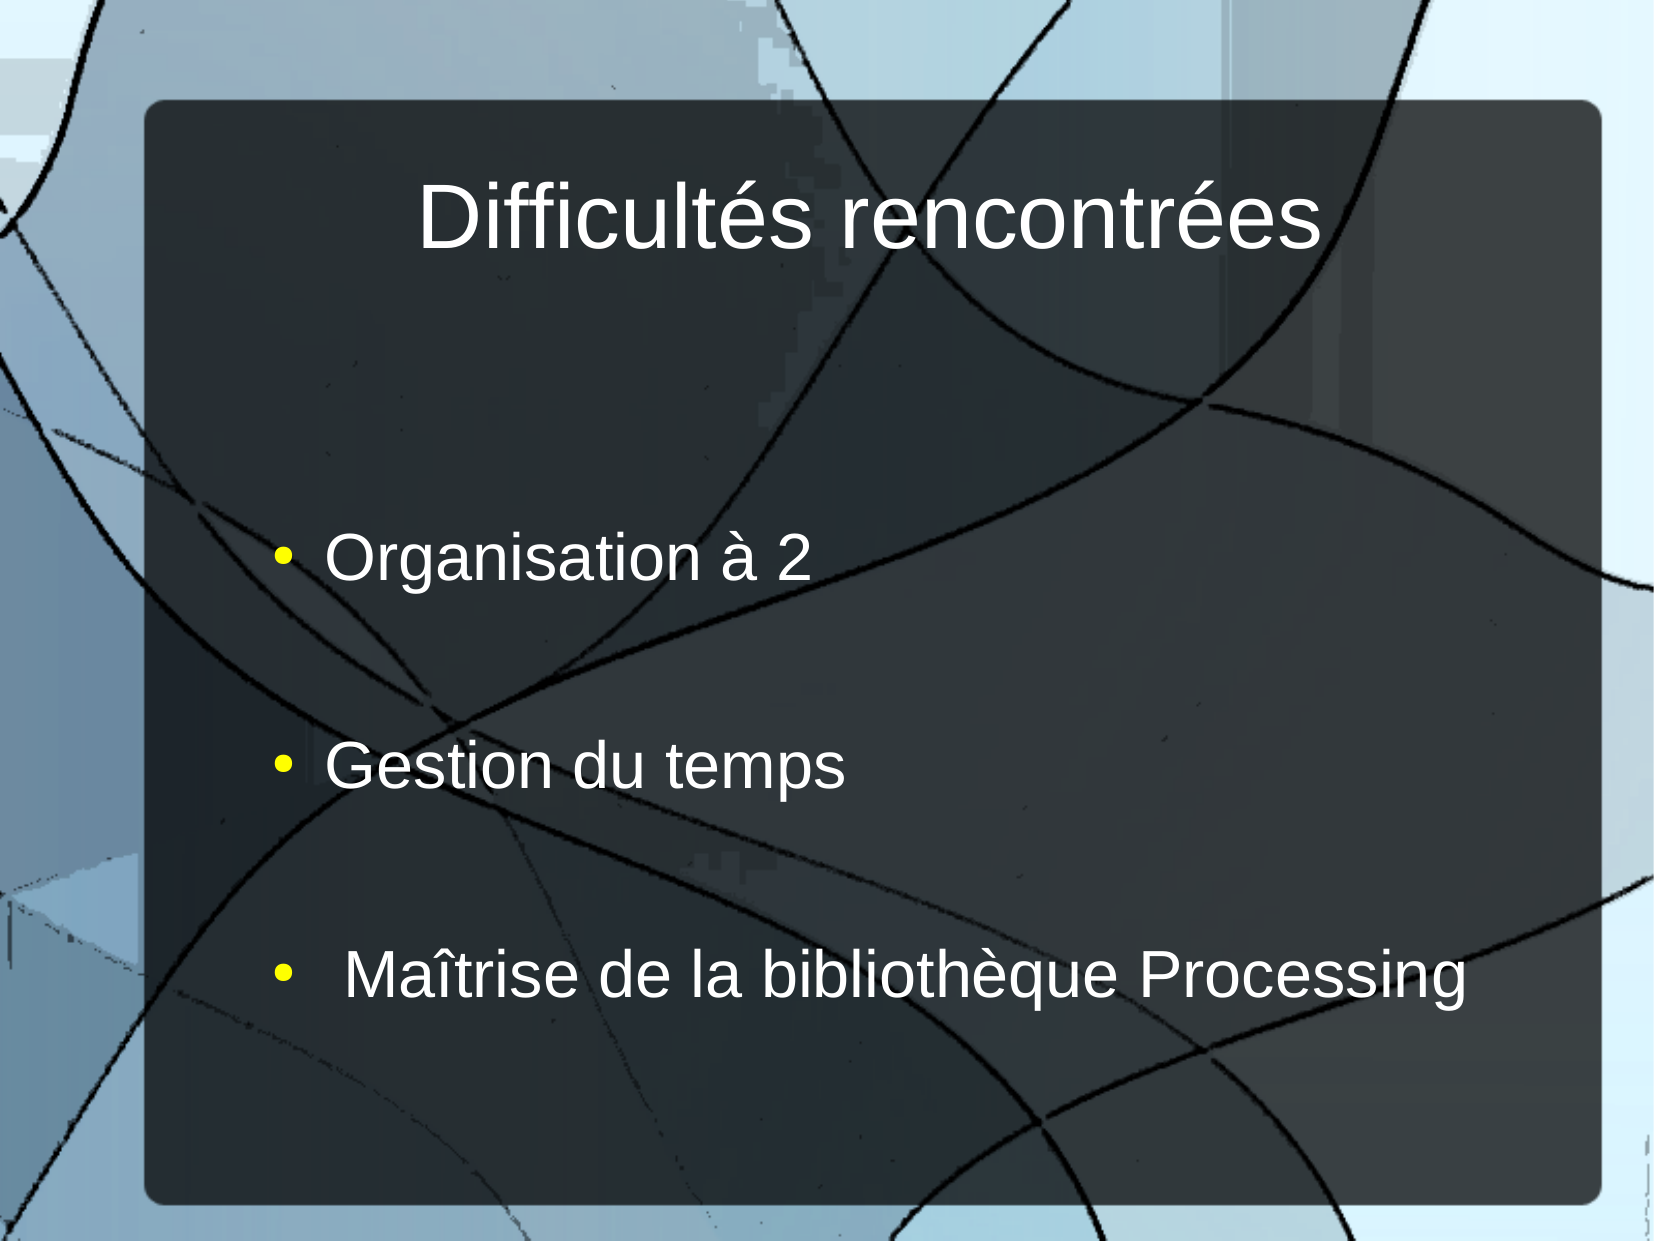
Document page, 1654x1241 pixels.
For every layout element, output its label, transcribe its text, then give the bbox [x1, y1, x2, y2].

picture [0, 0, 1654, 1241]
list Organisation à 2 Gestion du temps Maîtrise de la bibliothèque Processing [253, 519, 1619, 1241]
title Difficultés rencontrées [159, 115, 1583, 318]
